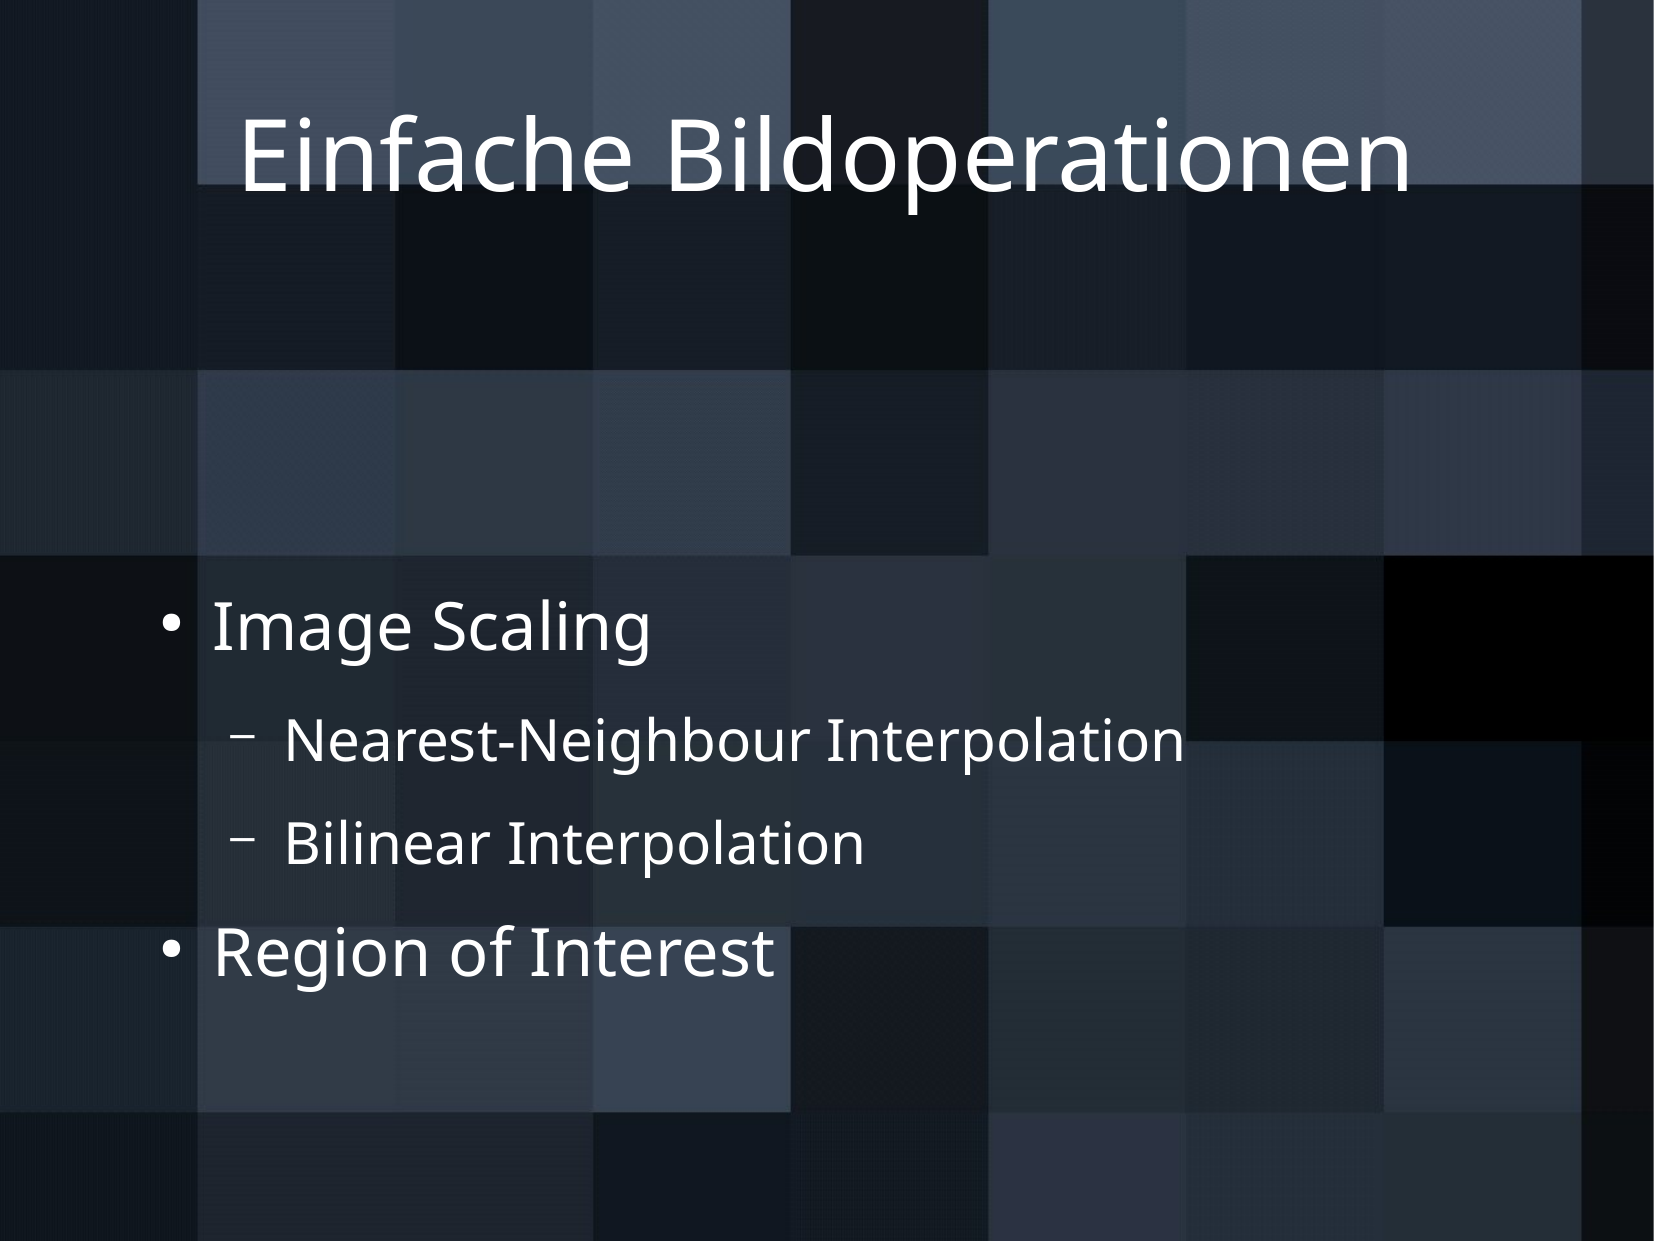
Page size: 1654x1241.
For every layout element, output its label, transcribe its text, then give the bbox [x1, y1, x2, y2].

title Einfache Bildoperationen [82, 49, 1571, 257]
picture [0, 0, 1654, 1241]
list Image Scaling Nearest-Neighbour Interpolation Bilinear Interpolation Region of Interest [141, 578, 1630, 961]
